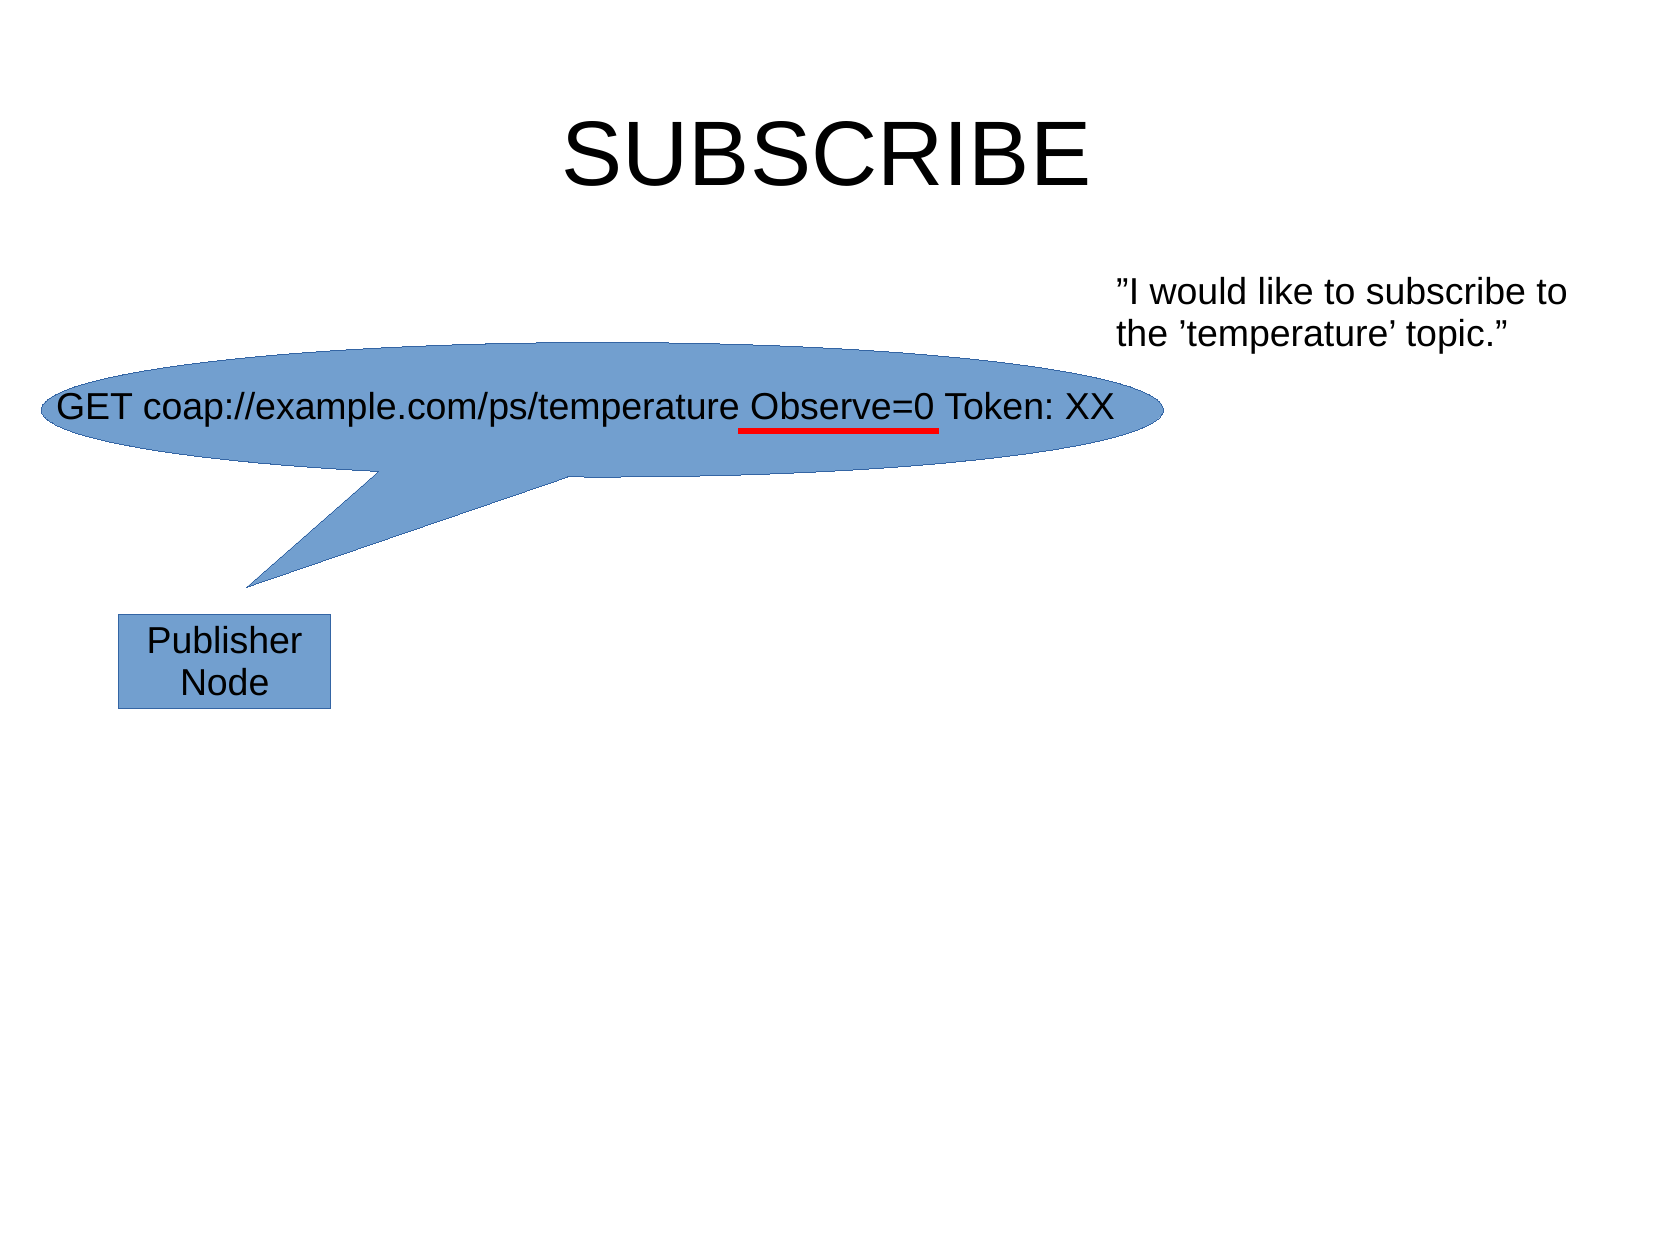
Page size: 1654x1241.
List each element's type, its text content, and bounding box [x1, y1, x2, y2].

text_box GET coap://example.com/ps/temperature Observe=0 Token: XX [41, 378, 1199, 478]
text_box Publisher Node [118, 614, 331, 709]
text_box [107, 342, 1097, 378]
title SUBSCRIBE [82, 49, 1571, 257]
text_box ”I would like to subscribe to the ’temperature’ topic.” [1098, 259, 1642, 365]
text_box [246, 478, 565, 588]
